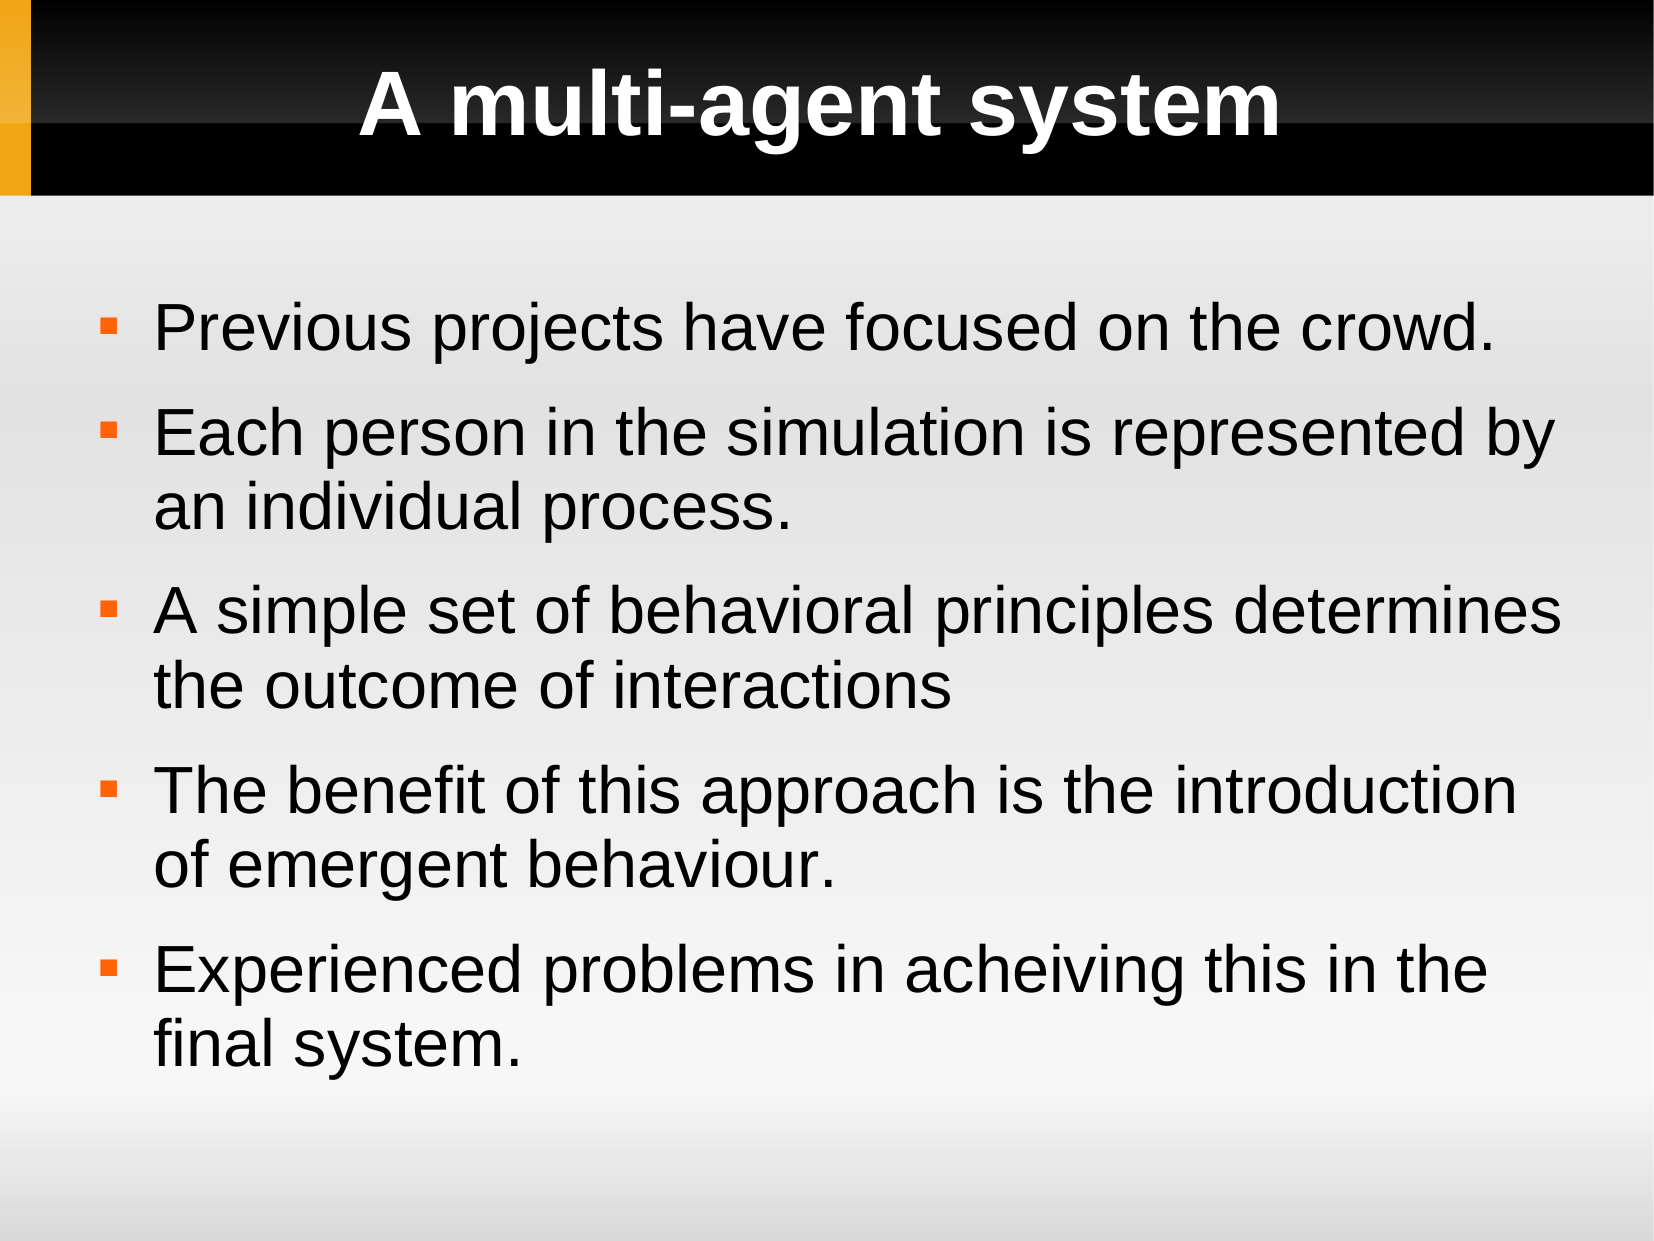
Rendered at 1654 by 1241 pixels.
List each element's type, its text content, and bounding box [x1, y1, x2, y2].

picture [0, 0, 1654, 1241]
title A multi-agent system [76, 0, 1565, 208]
list Previous projects have focused on the crowd. Each person in the simulation is represented by an individual process. A simple set of behavioral principles determines the outcome of interactions The benefit of this approach is the introduction of emergent behaviour. Experienced problems in acheiving this in the final system. [82, 290, 1571, 1109]
